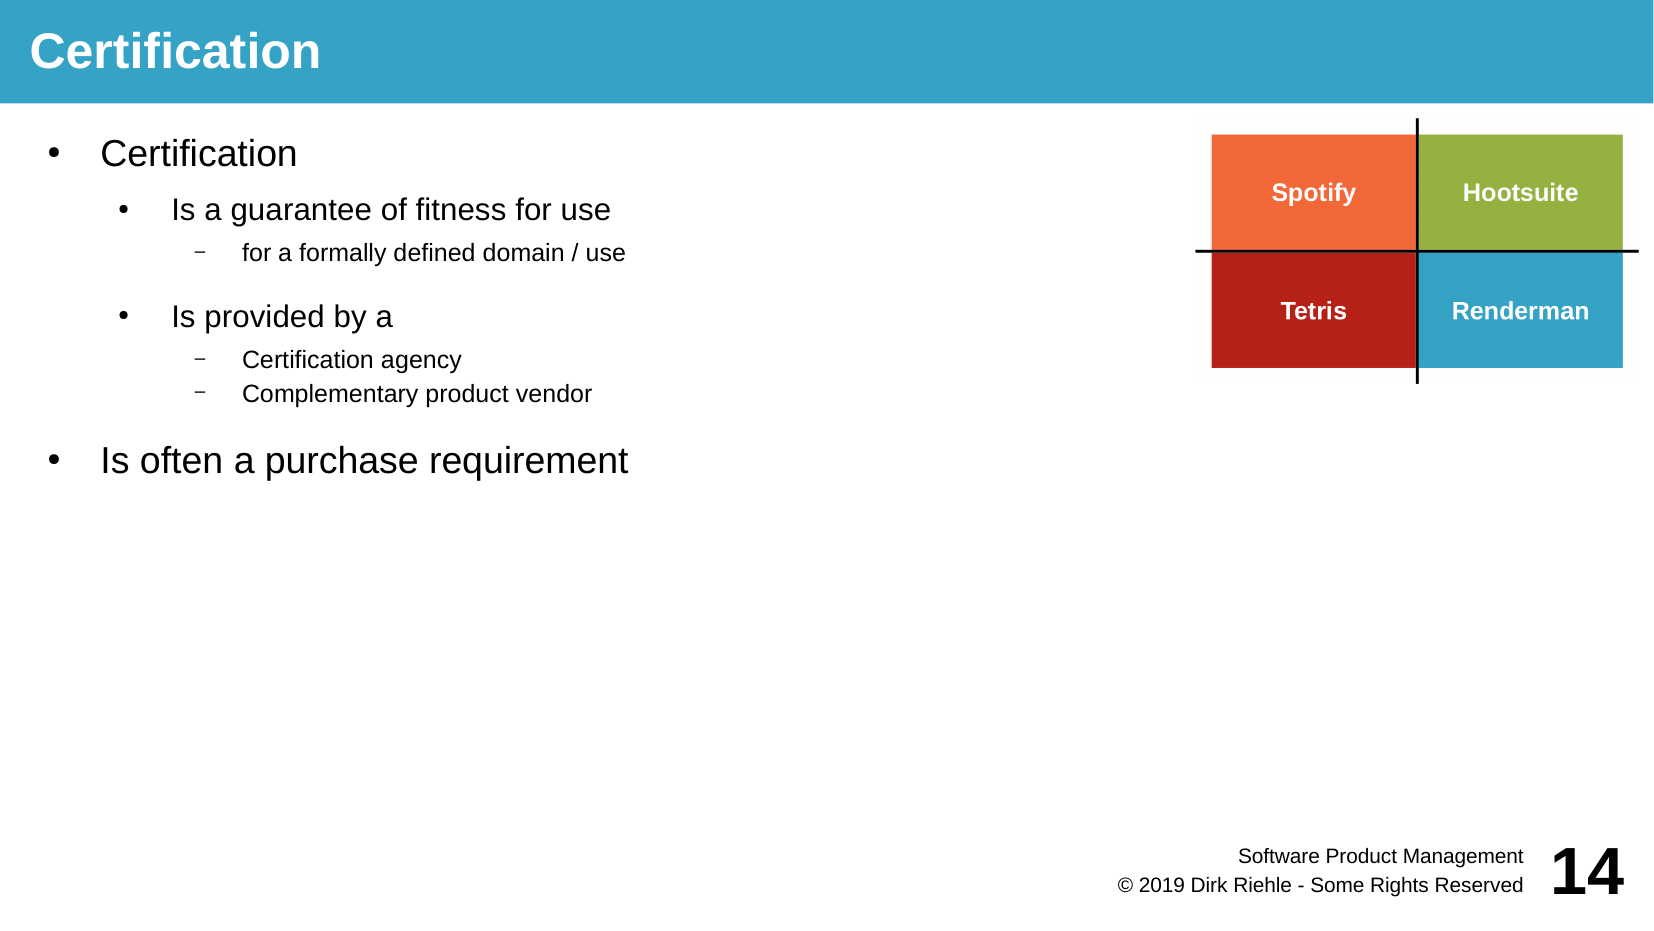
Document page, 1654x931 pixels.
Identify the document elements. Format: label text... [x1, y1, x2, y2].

list Certification Is a guarantee of fitness for use for a formally defined domain / use Is provided by a Certification agency Complementary product vendor Is often a purchase requirement [29, 132, 1625, 813]
picture [1195, 118, 1639, 384]
title Certification [0, 0, 1654, 104]
